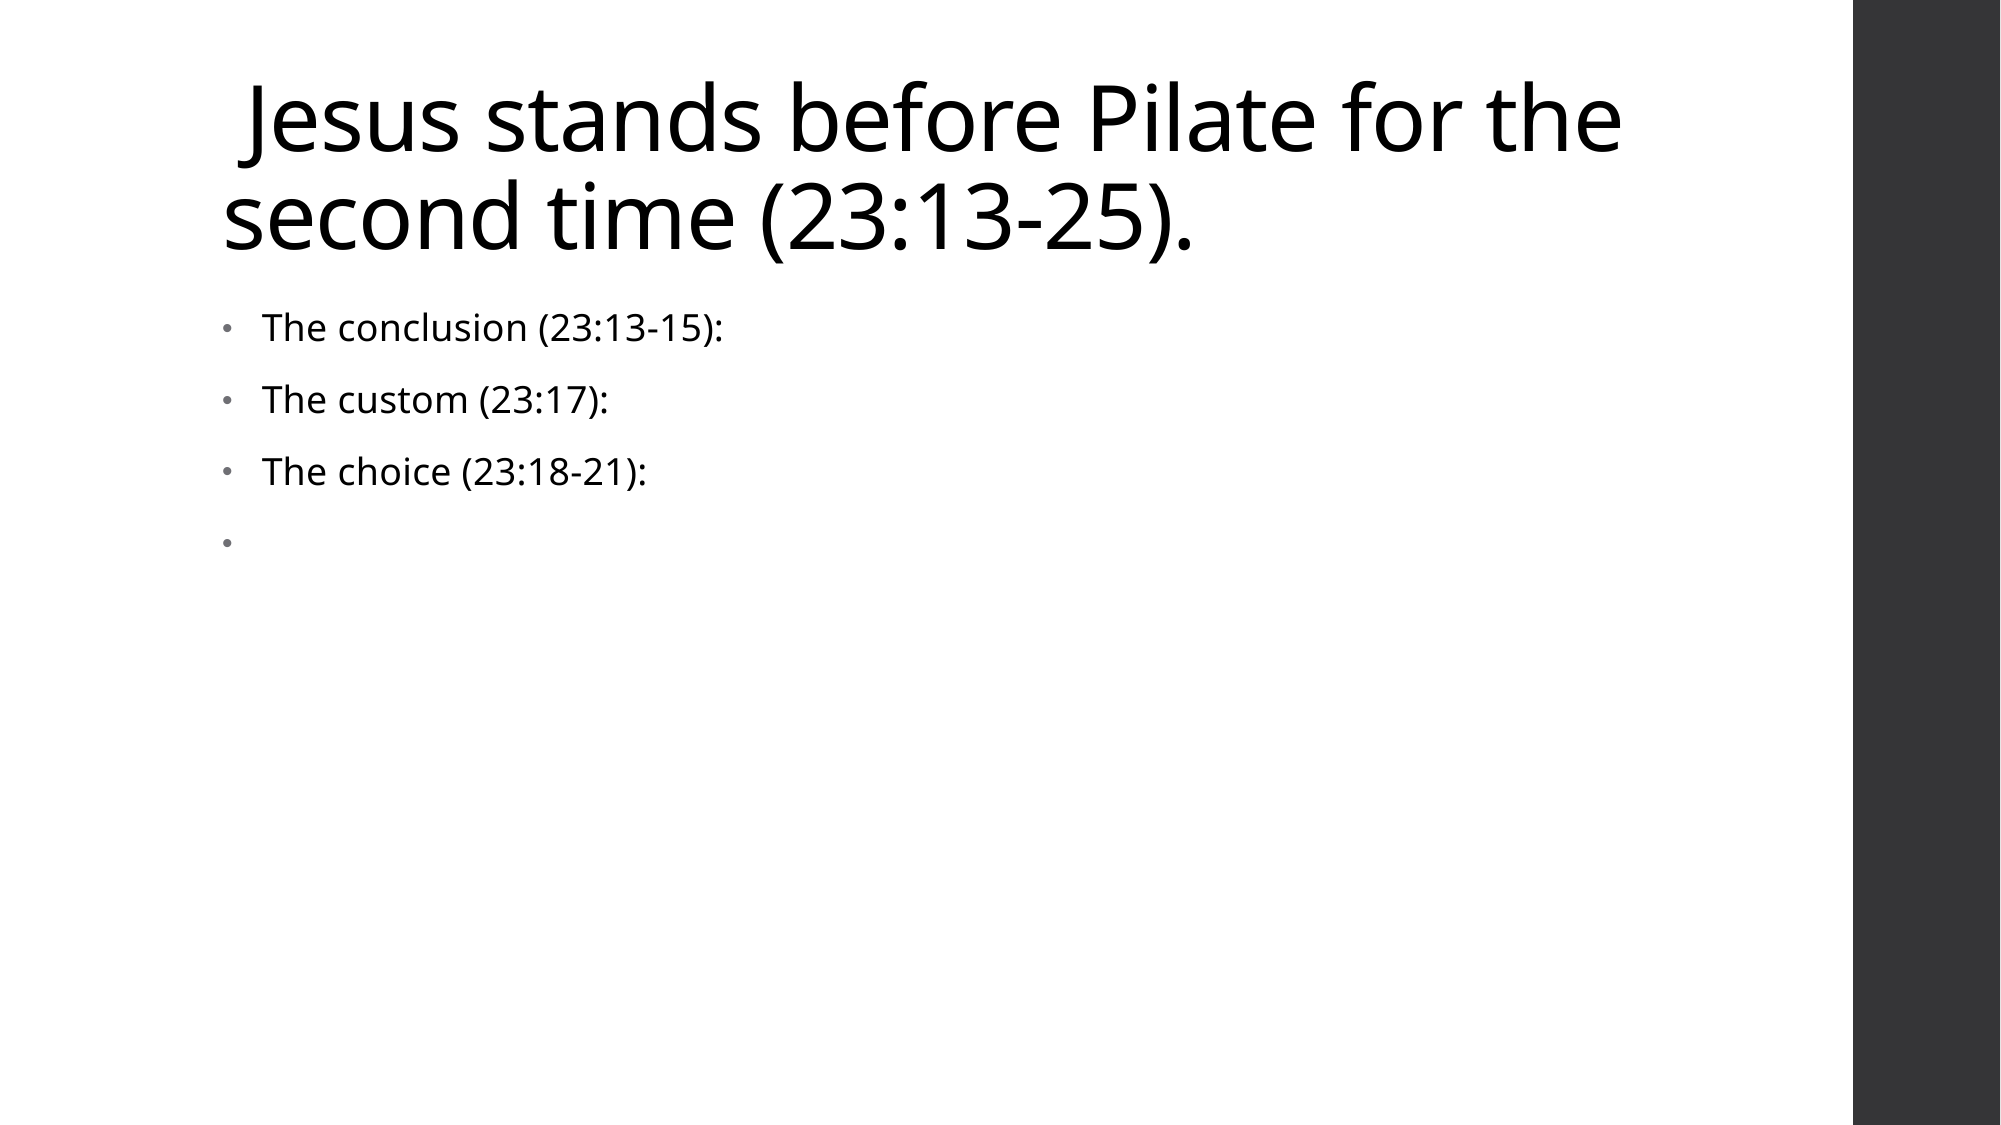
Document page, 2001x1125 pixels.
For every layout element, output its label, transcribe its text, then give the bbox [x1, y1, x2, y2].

list The conclusion (23:13-15): The custom (23:17): The choice (23:18-21): [206, 299, 1617, 1014]
title Jesus stands before Pilate for the second time (23:13-25). [206, 60, 1797, 278]
